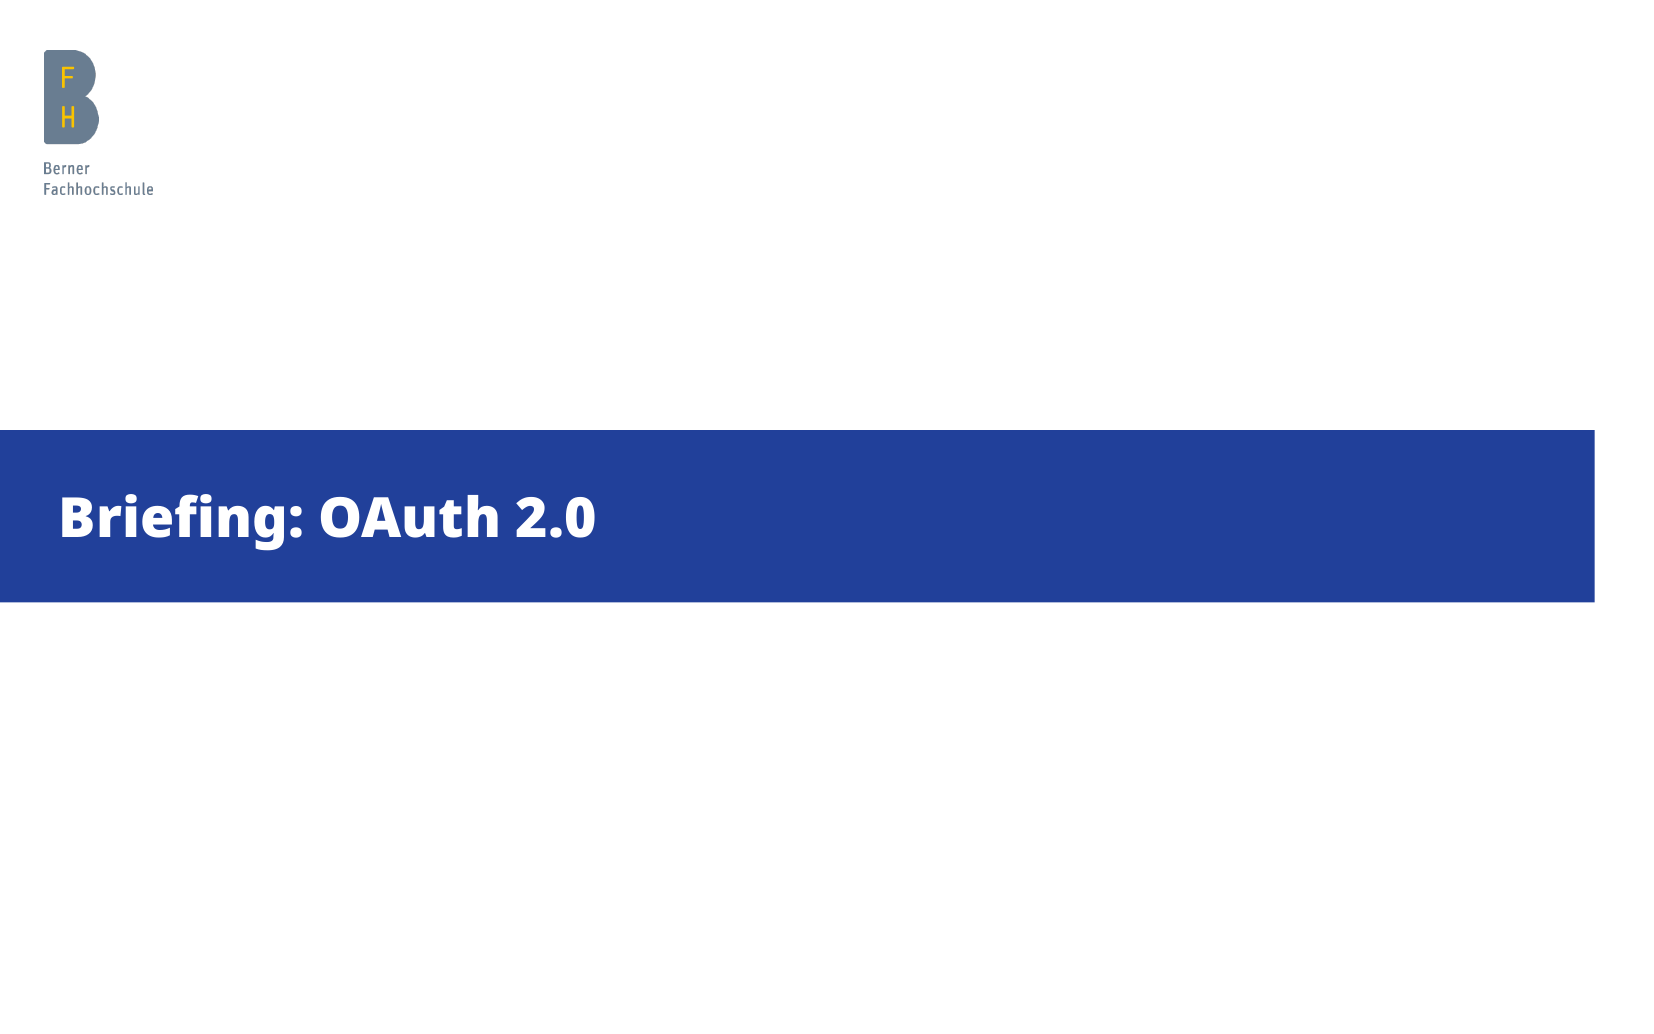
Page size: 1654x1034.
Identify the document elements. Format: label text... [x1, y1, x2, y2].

title Briefing: OAuth 2.0 [58, 454, 1595, 578]
picture [44, 50, 153, 195]
